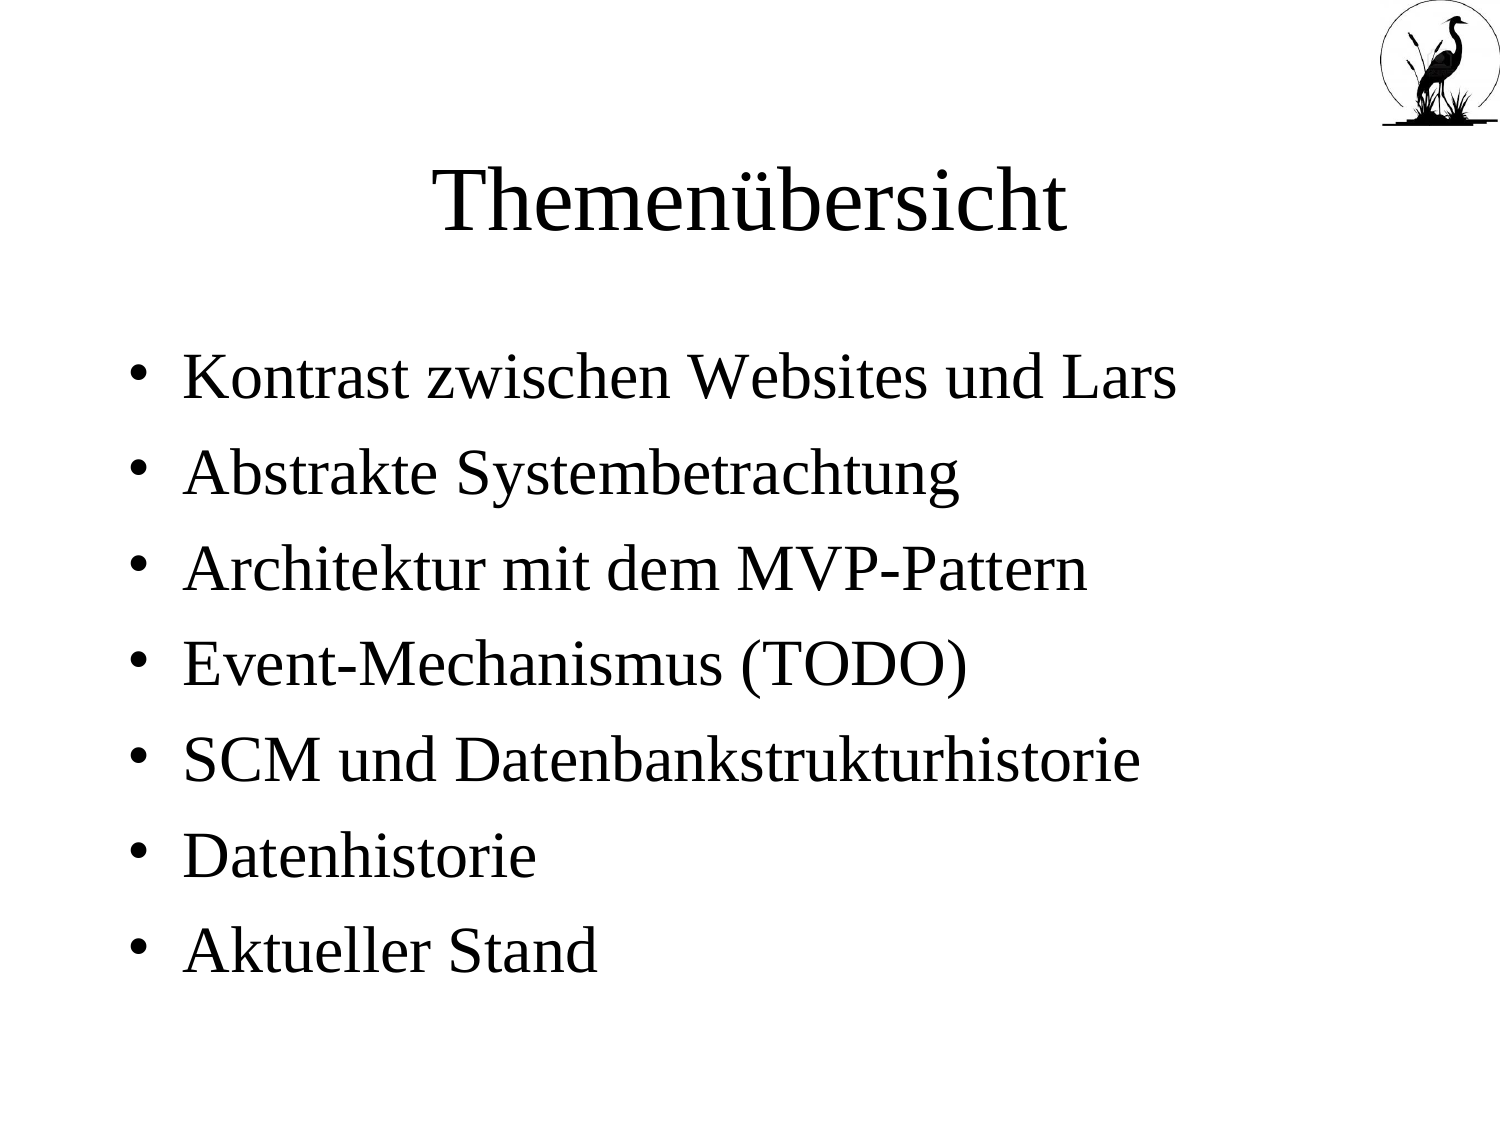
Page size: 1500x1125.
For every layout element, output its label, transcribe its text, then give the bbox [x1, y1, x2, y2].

list Kontrast zwischen Websites und Lars Abstrakte Systembetrachtung Architektur mit dem MVP-Pattern Event-Mechanismus (TODO) SCM und Datenbankstrukturhistorie Datenhistorie Aktueller Stand [112, 324, 1388, 1001]
picture [1380, 0, 1500, 126]
title Themenübersicht [112, 99, 1388, 288]
